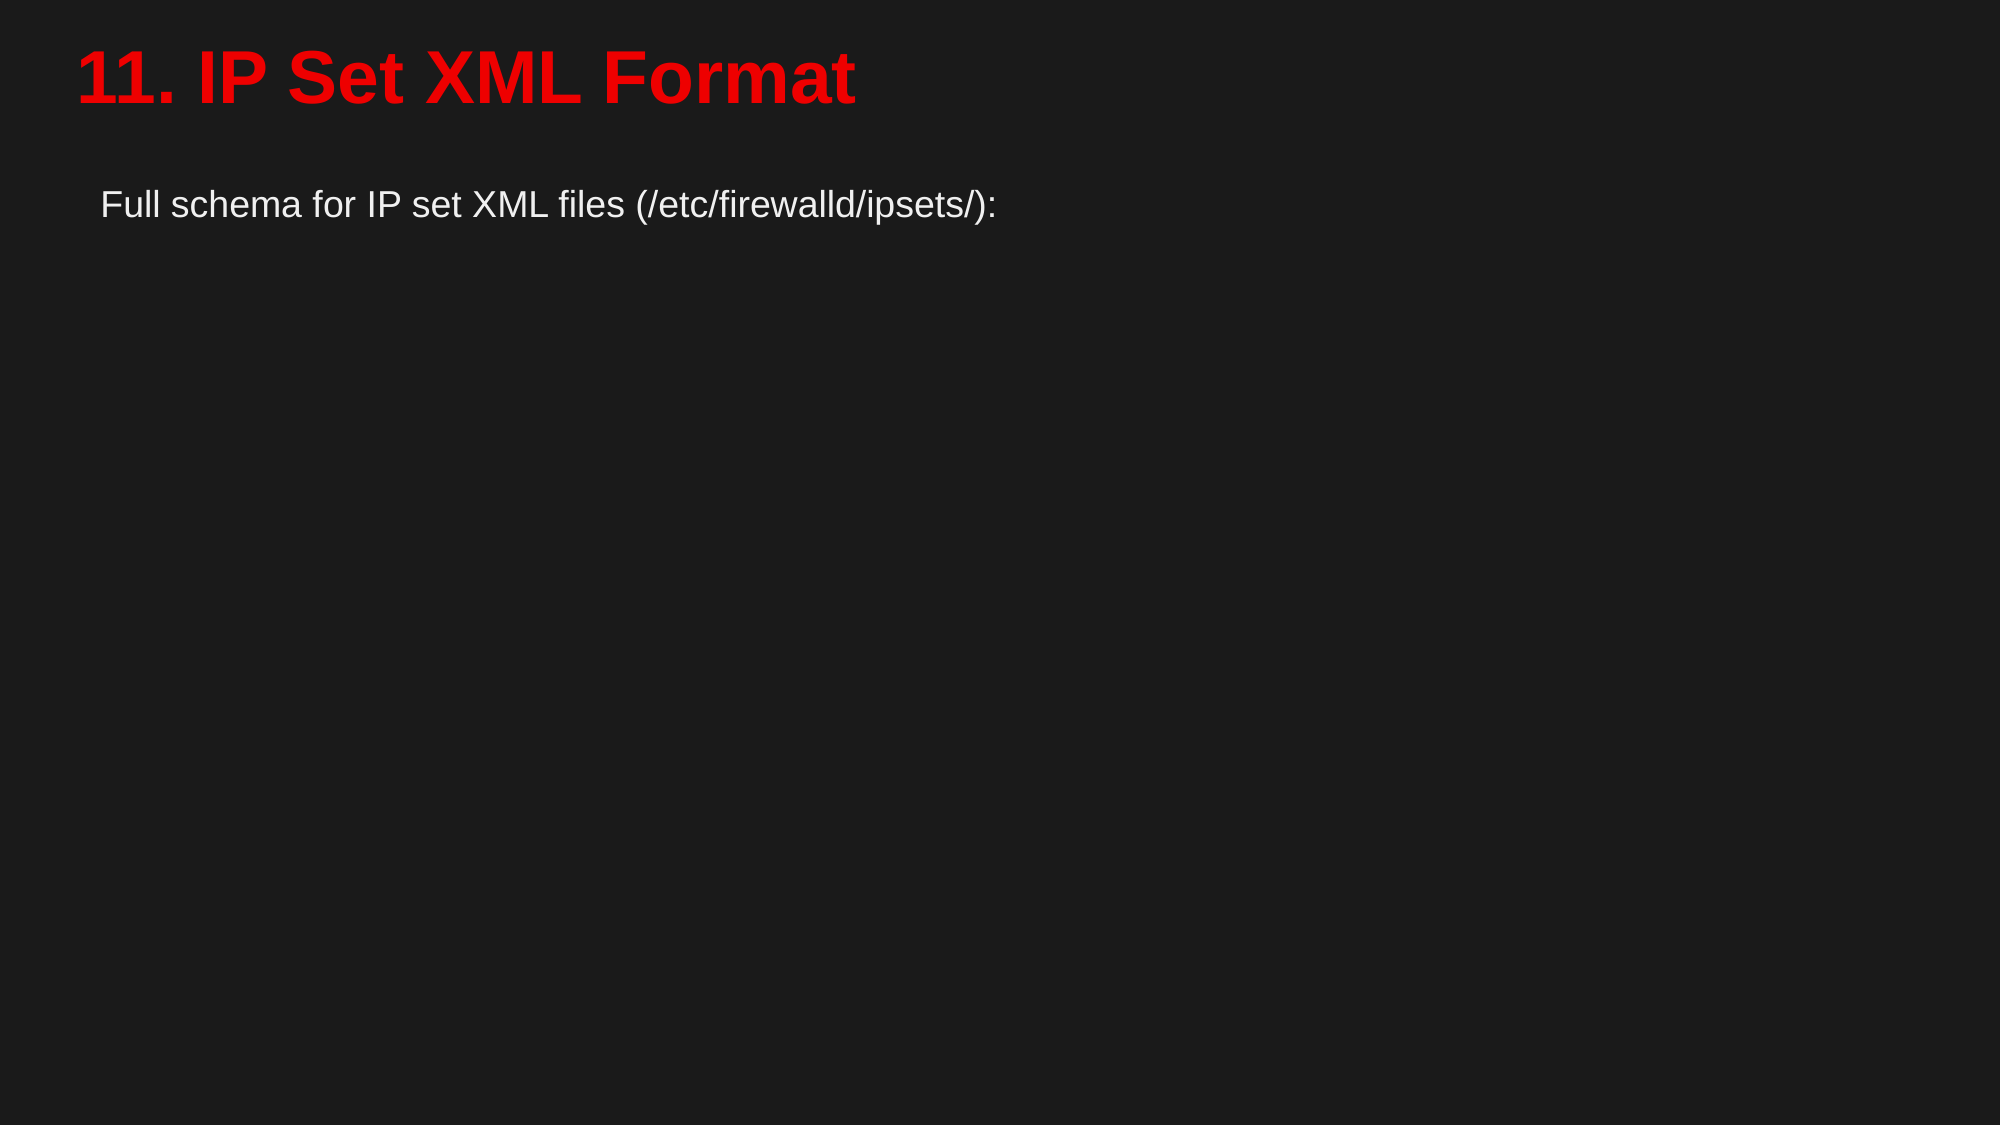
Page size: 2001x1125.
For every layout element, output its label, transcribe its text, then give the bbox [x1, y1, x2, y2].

text_box Full schema for IP set XML files (/etc/firewalld/ipsets/): [59, 171, 1942, 1087]
text_box 11. IP Set XML Format [59, 23, 1942, 154]
